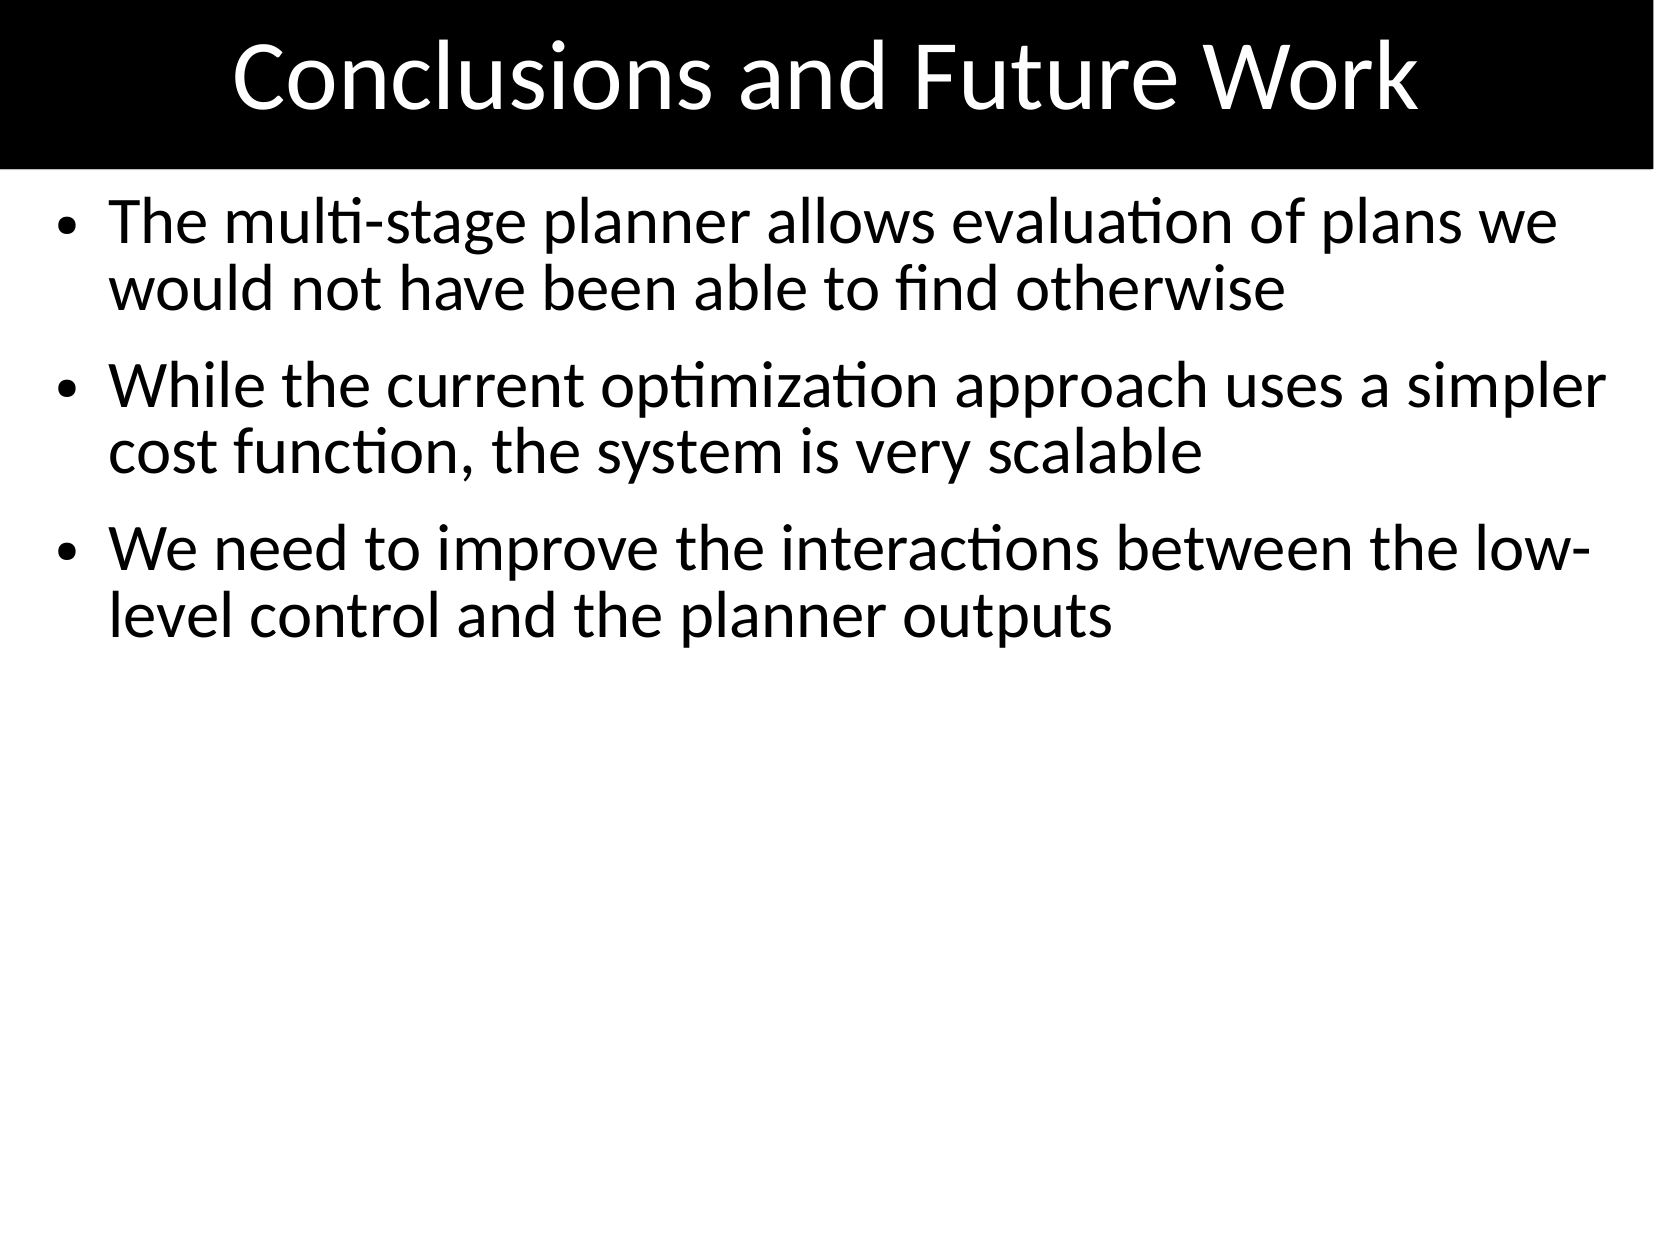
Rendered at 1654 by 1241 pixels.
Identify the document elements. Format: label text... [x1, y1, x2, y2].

list The multi-stage planner allows evaluation of plans we would not have been able to find otherwise While the current optimization approach uses a simpler cost function, the system is very scalable We need to improve the interactions between the low-level control and the planner outputs [37, 193, 1613, 1201]
title Conclusions and Future Work [0, 0, 1654, 169]
